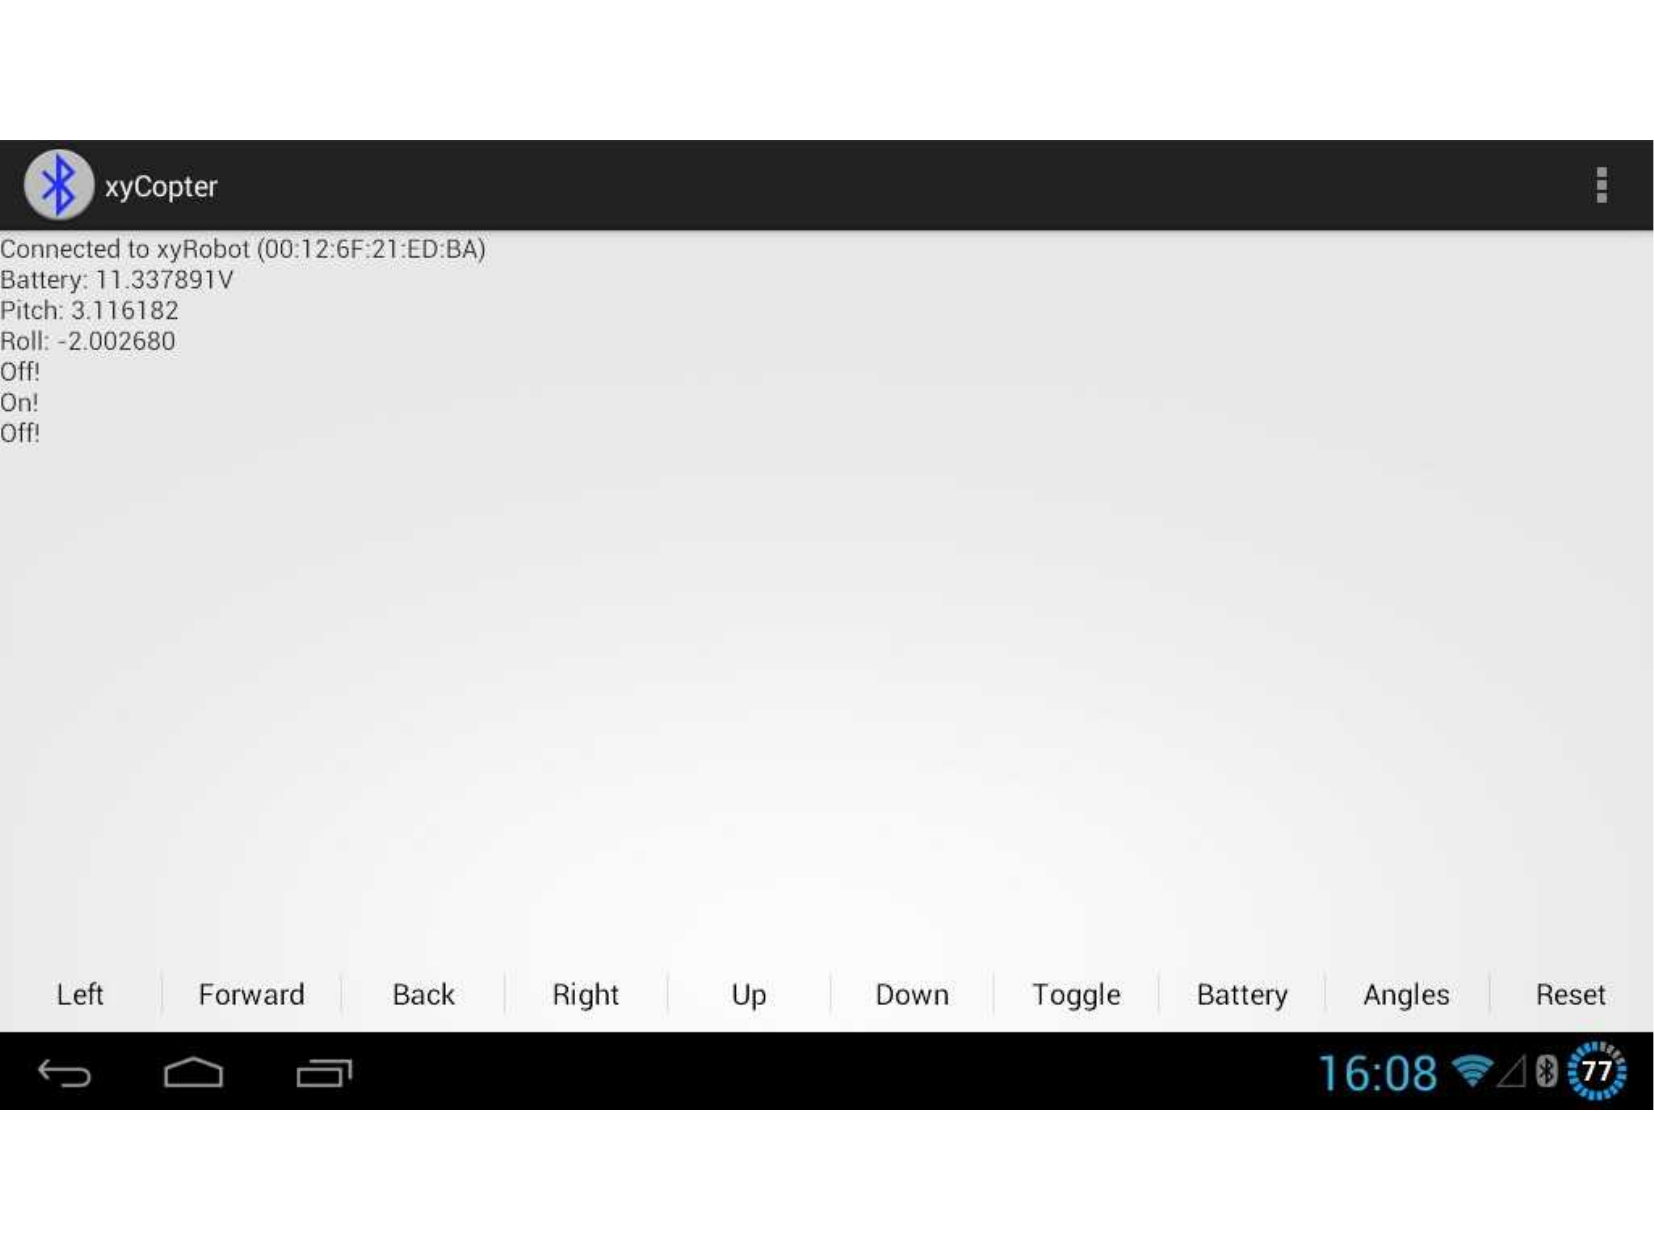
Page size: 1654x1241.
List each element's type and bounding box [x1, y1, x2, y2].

picture [0, 140, 1654, 1110]
